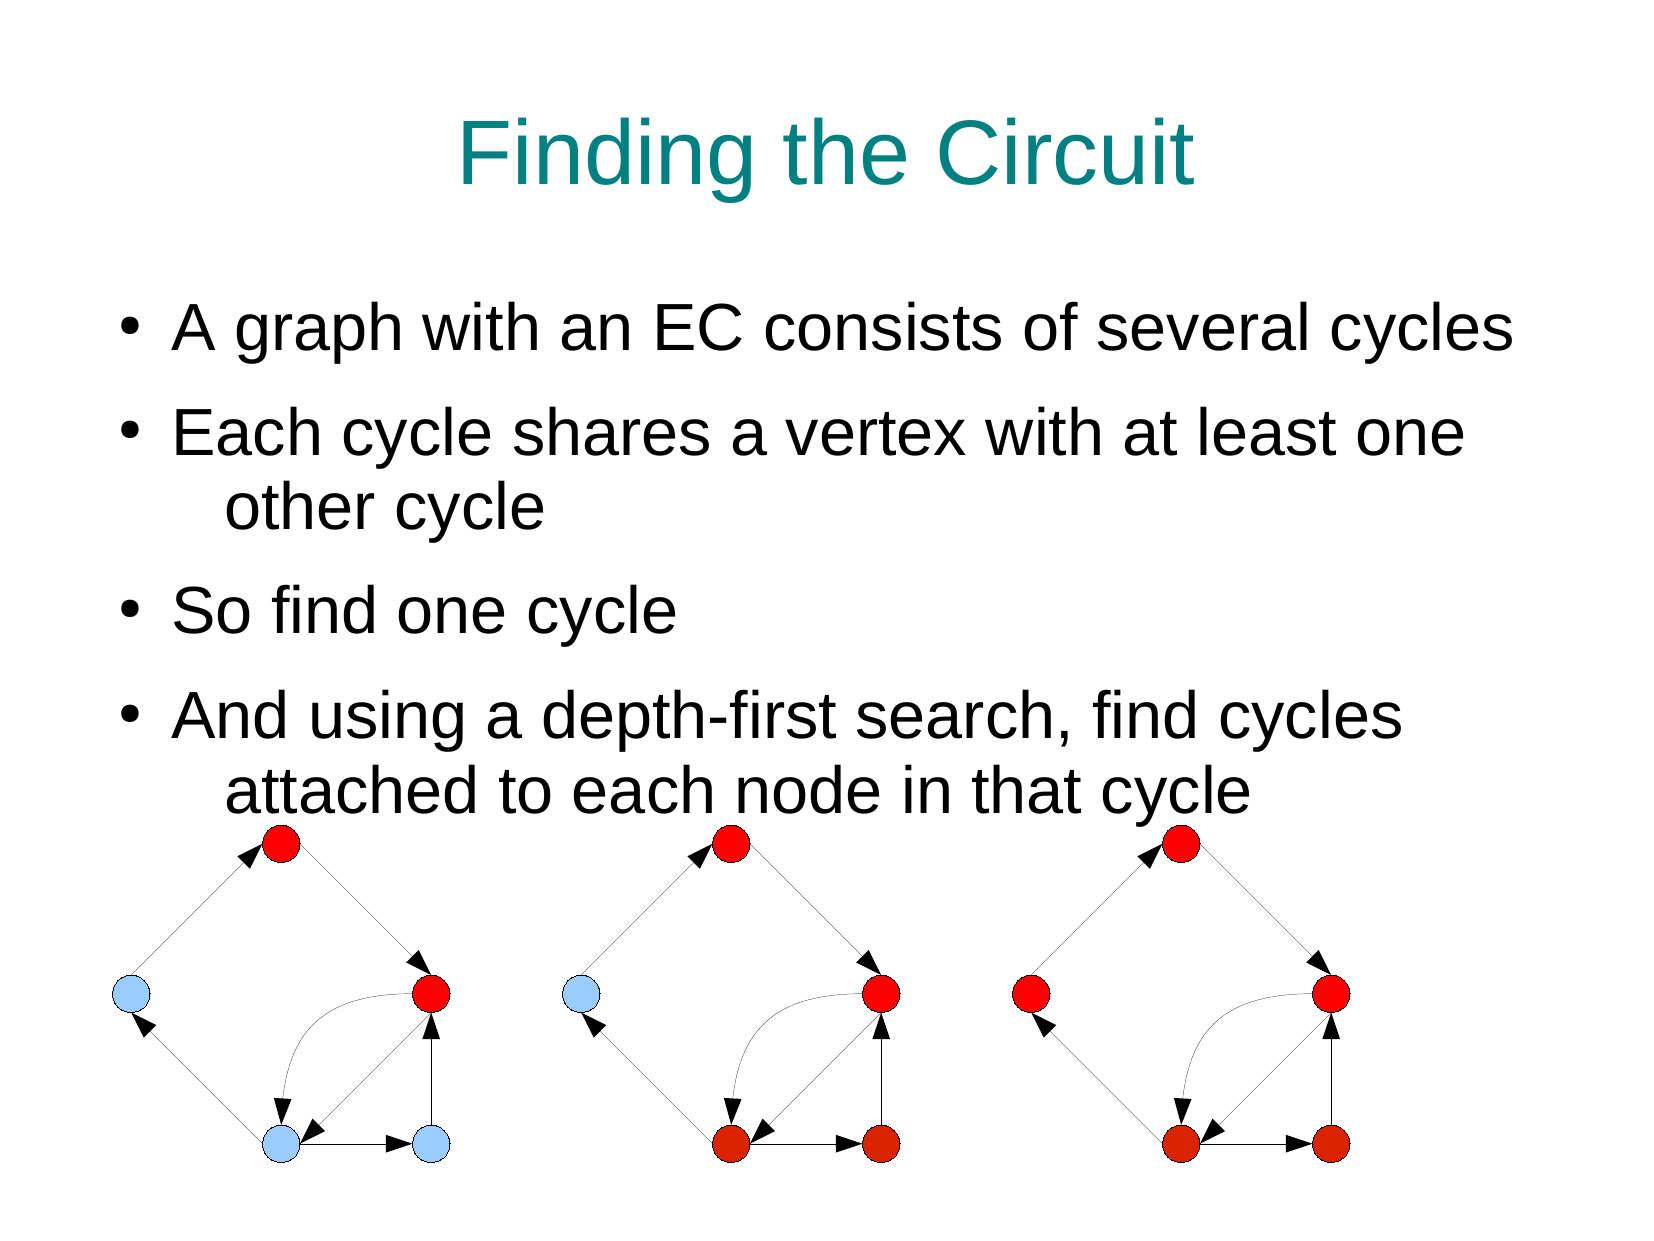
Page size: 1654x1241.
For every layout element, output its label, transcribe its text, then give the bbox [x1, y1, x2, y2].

text_box [412, 1125, 451, 1163]
list A graph with an EC consists of several cycles Each cycle shares a vertex with at least one other cycle So find one cycle And using a depth-first search, find cycles attached to each node in that cycle [82, 290, 1571, 796]
text_box [712, 825, 750, 863]
text_box [1012, 975, 1051, 1013]
text_box [562, 975, 601, 1013]
text_box [262, 1125, 300, 1163]
text_box [862, 1125, 901, 1163]
text_box [412, 975, 451, 1013]
text_box [1312, 1125, 1351, 1163]
text_box [862, 975, 901, 1013]
title Finding the Circuit [82, 49, 1571, 257]
text_box [262, 825, 300, 863]
text_box [112, 975, 151, 1013]
text_box [1162, 825, 1200, 863]
text_box [712, 1125, 750, 1163]
text_box [1162, 1125, 1200, 1163]
text_box [1312, 975, 1351, 1013]
